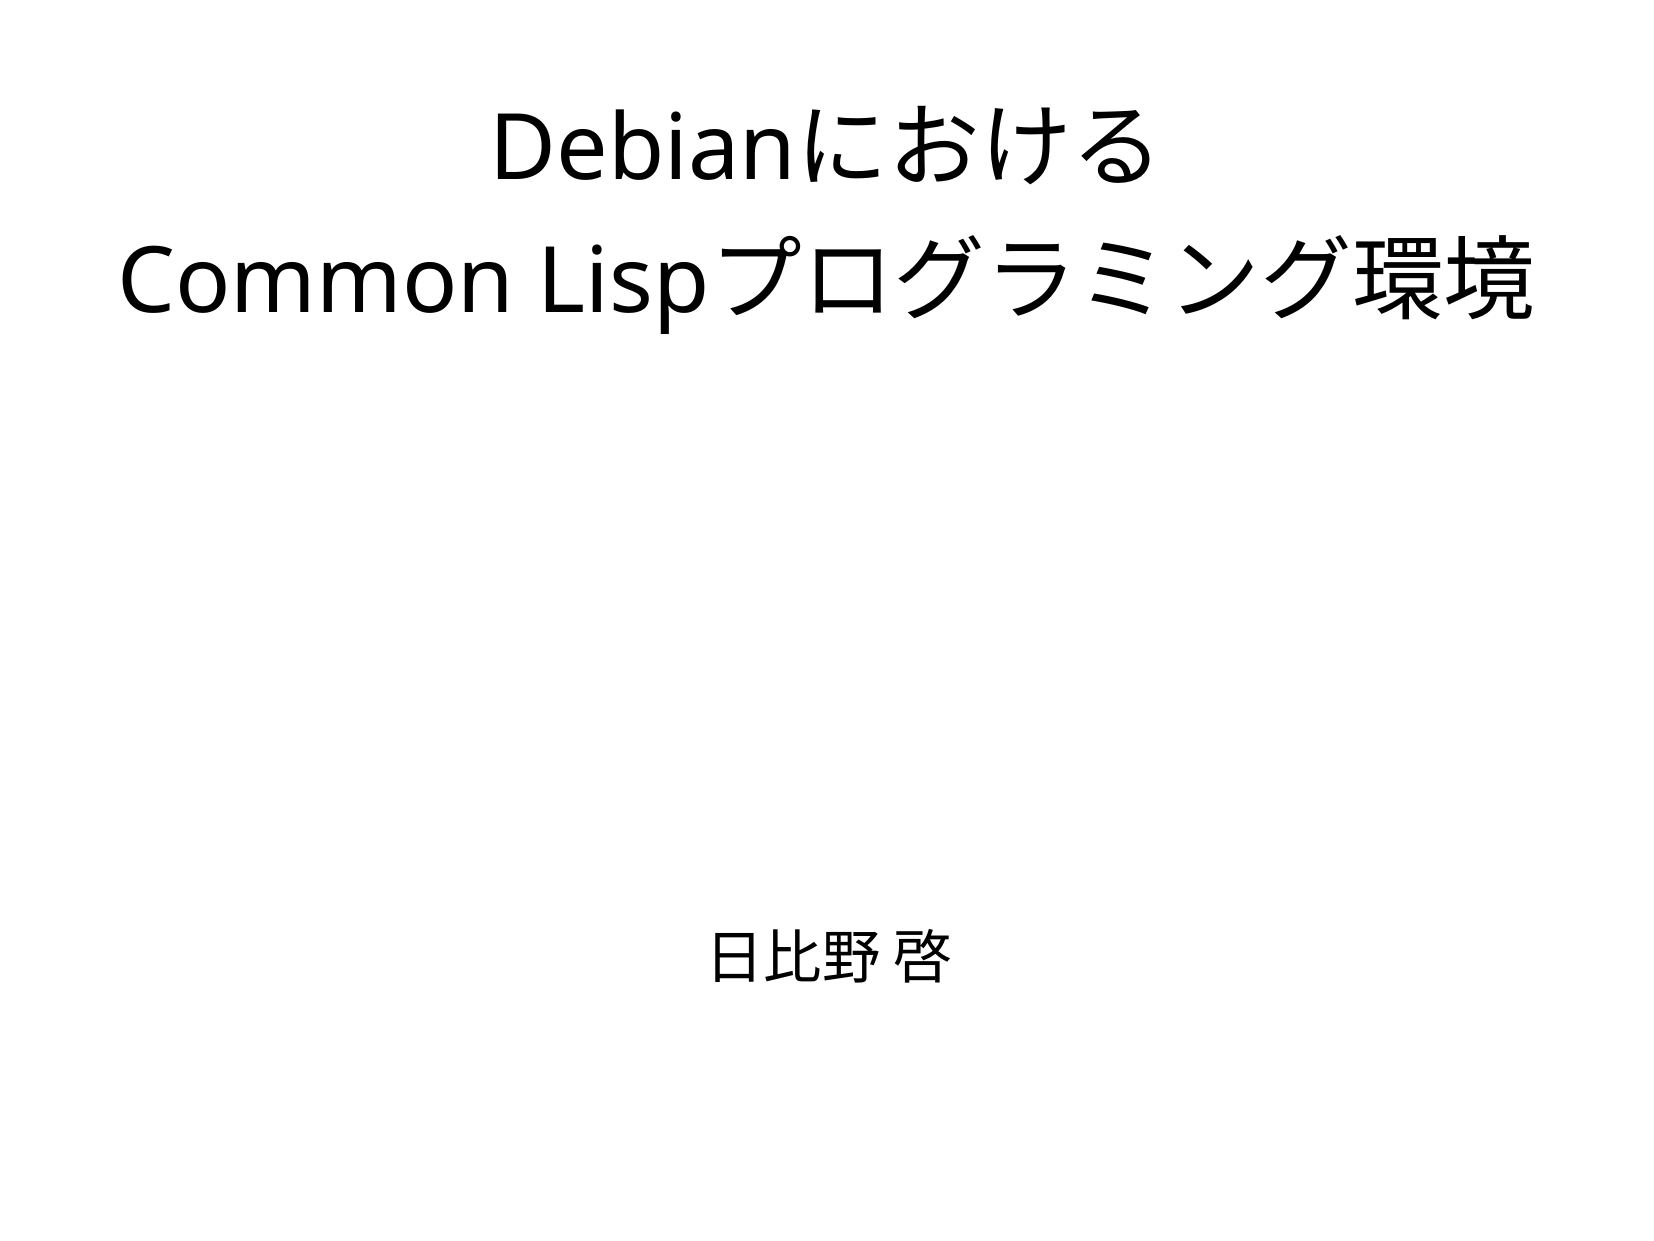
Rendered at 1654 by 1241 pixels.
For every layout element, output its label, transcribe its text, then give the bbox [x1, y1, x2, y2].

text_box 日比野 啓 [690, 903, 983, 985]
title Debianにおける Common Lispプログラミング環境 [82, 102, 1571, 311]
